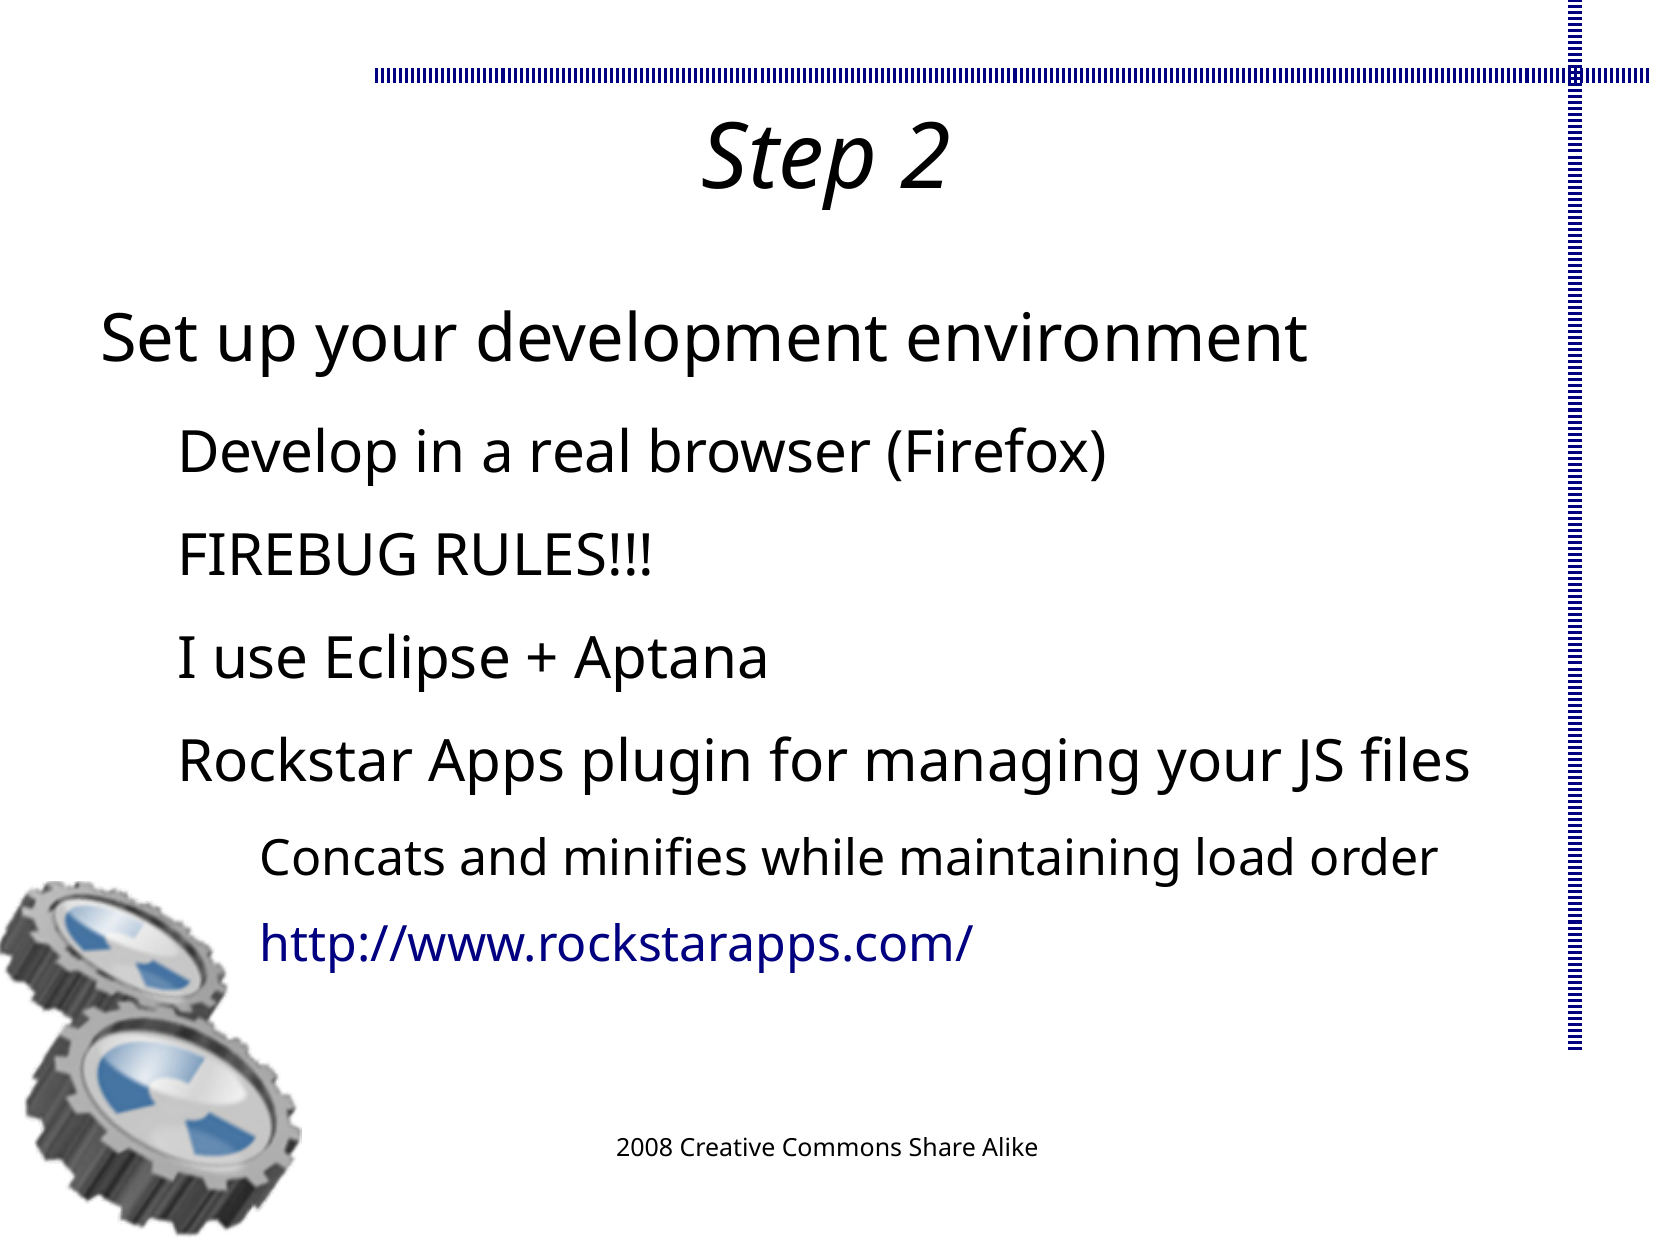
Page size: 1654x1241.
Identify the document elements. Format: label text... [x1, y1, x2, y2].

picture [0, 881, 302, 1241]
title Step 2 [82, 56, 1571, 250]
list Set up your development environment Develop in a real browser (Firefox) FIREBUG RULES!!! I use Eclipse + Aptana Rockstar Apps plugin for managing your JS files Concats and minifies while maintaining load order http://www.rockstarapps.com/ [82, 290, 1571, 1094]
